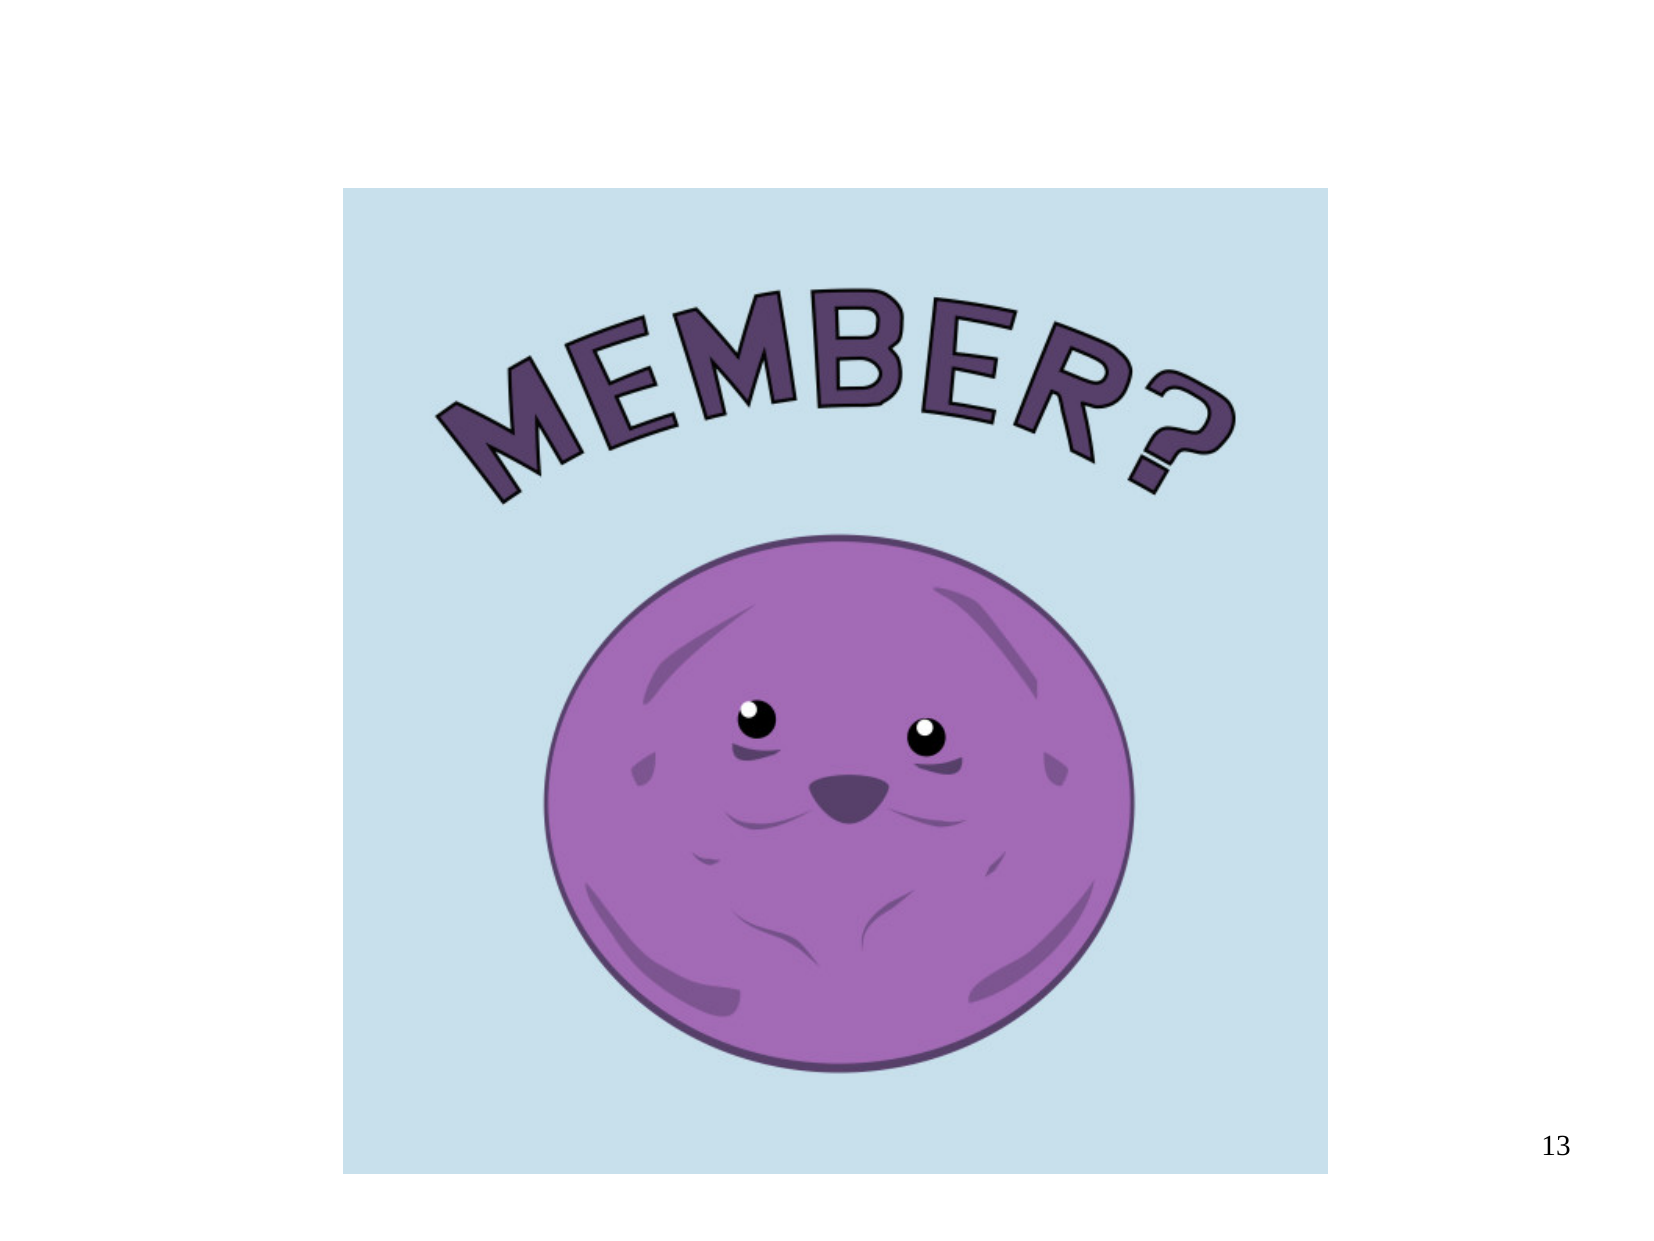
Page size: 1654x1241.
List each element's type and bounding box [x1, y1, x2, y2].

picture [343, 188, 1328, 1174]
